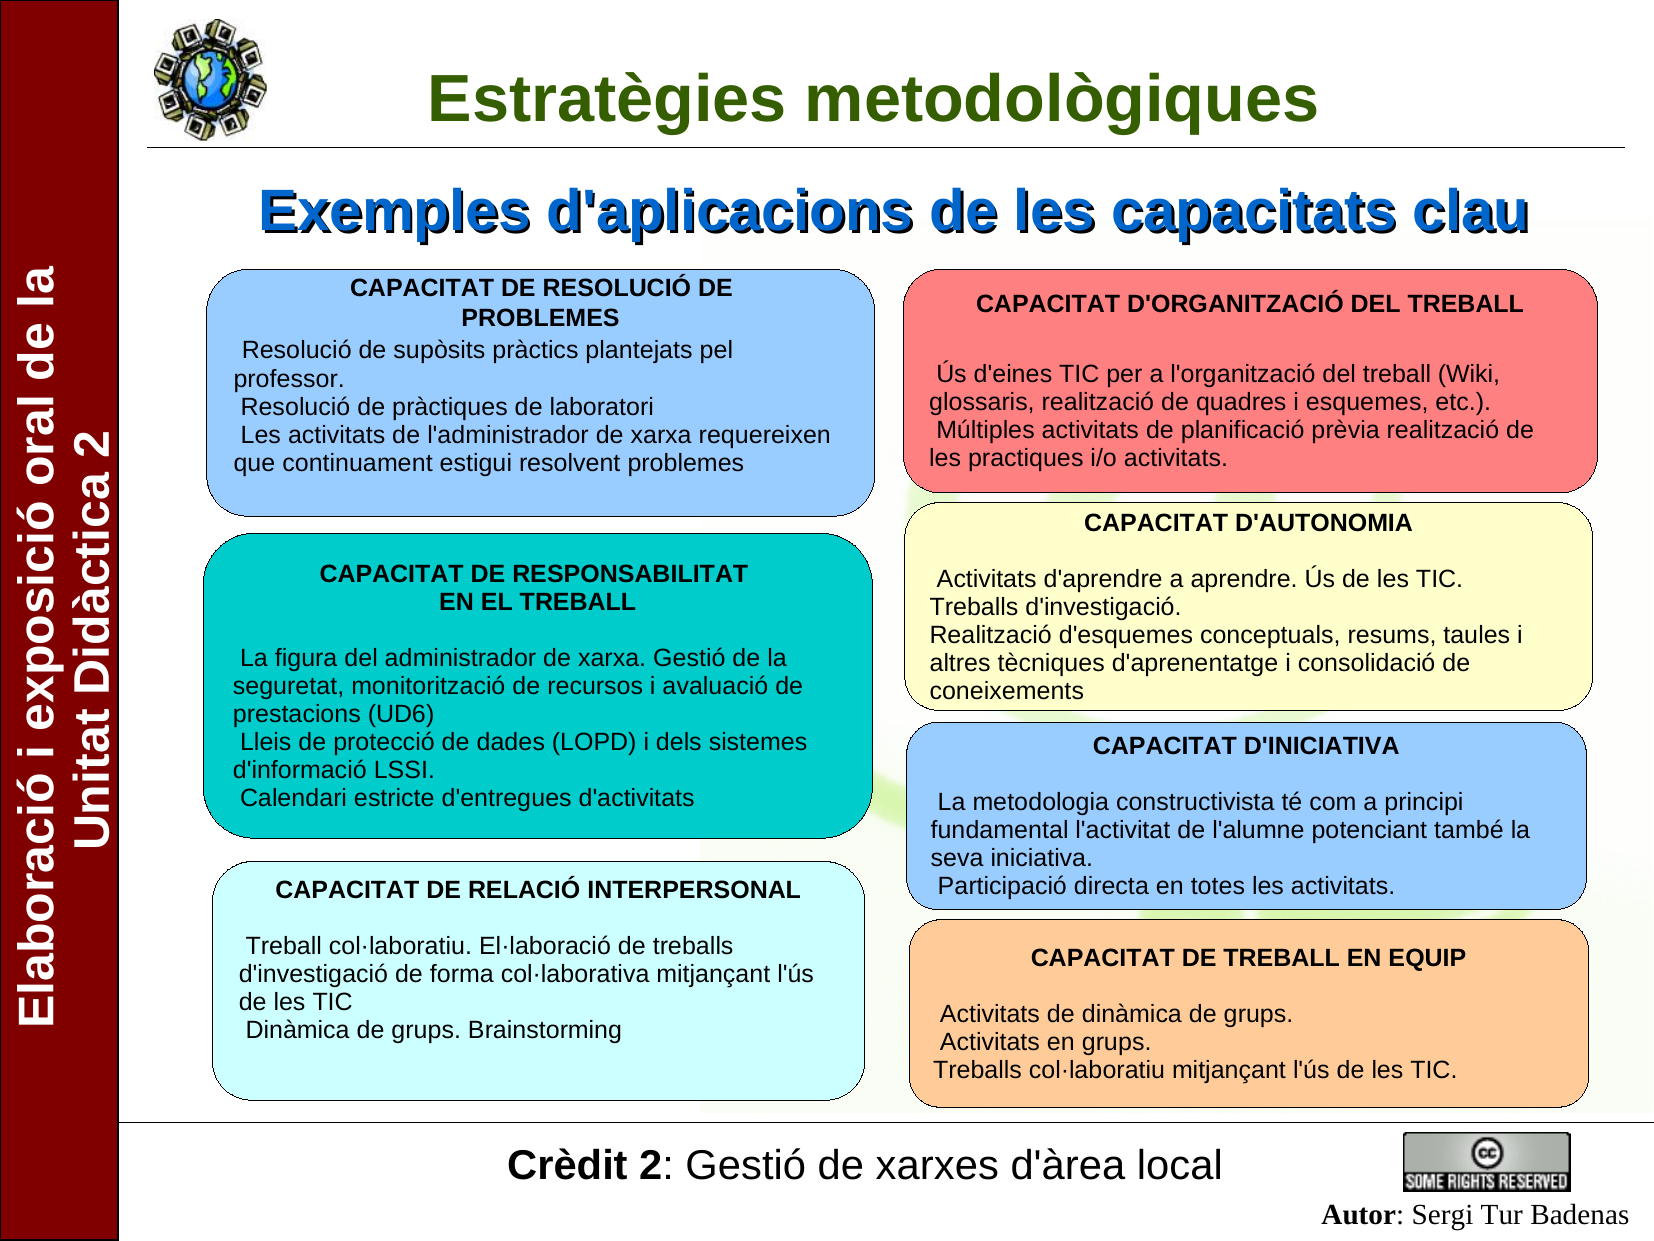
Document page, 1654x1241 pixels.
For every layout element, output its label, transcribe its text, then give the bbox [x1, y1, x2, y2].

picture [700, 217, 1654, 1113]
text_box CAPACITAT DE RESOLUCIÓ DE PROBLEMES Resolució de supòsits pràctics plantejats pel professor. Resolució de pràctiques de laboratori Les activitats de l'administrador de xarxa requereixen que continuament estigui resolvent problemes [206, 269, 875, 517]
text_box CAPACITAT DE RELACIÓ INTERPERSONAL Treball col·laboratiu. El·laboració de treballs d'investigació de forma col·laborativa mitjançant l'ús de les TIC Dinàmica de grups. Brainstorming [212, 861, 865, 1101]
text_box CAPACITAT D'ORGANITZACIÓ DEL TREBALL Ús d'eines TIC per a l'organització del treball (Wiki, glossaris, realització de quadres i esquemes, etc.). Múltiples activitats de planificació prèvia realització de les practiques i/o activitats. [903, 269, 1598, 493]
picture [154, 19, 268, 49]
list Exemples d'aplicacions de les capacitats clau [141, 177, 1630, 1013]
text_box CAPACITAT DE RESPONSABILITAT EN EL TREBALL La figura del administrador de xarxa. Gestió de la seguretat, monitorització de recursos i avaluació de prestacions (UD6) Lleis de protecció de dades (LOPD) i dels sistemes d'informació LSSI. Calendari estricte d'entregues d'activitats [203, 533, 873, 839]
text_box CAPACITAT D'INICIATIVA La metodologia constructivista té com a principi fundamental l'activitat de l'alumne potenciant també la seva iniciativa. Participació directa en totes les activitats. [906, 722, 1587, 910]
text_box CAPACITAT DE TREBALL EN EQUIP Activitats de dinàmica de grups. Activitats en grups. Treballs col·laboratiu mitjançant l'ús de les TIC. [909, 919, 1589, 1108]
picture [1403, 1132, 1571, 1192]
title Estratègies metodològiques [129, 49, 1619, 148]
text_box CAPACITAT D'AUTONOMIA Activitats d'aprendre a aprendre. Ús de les TIC. Treballs d'investigació. Realització d'esquemes conceptuals, resums, taules i altres tècniques d'aprenentatge i consolidació de coneixements [904, 502, 1593, 711]
